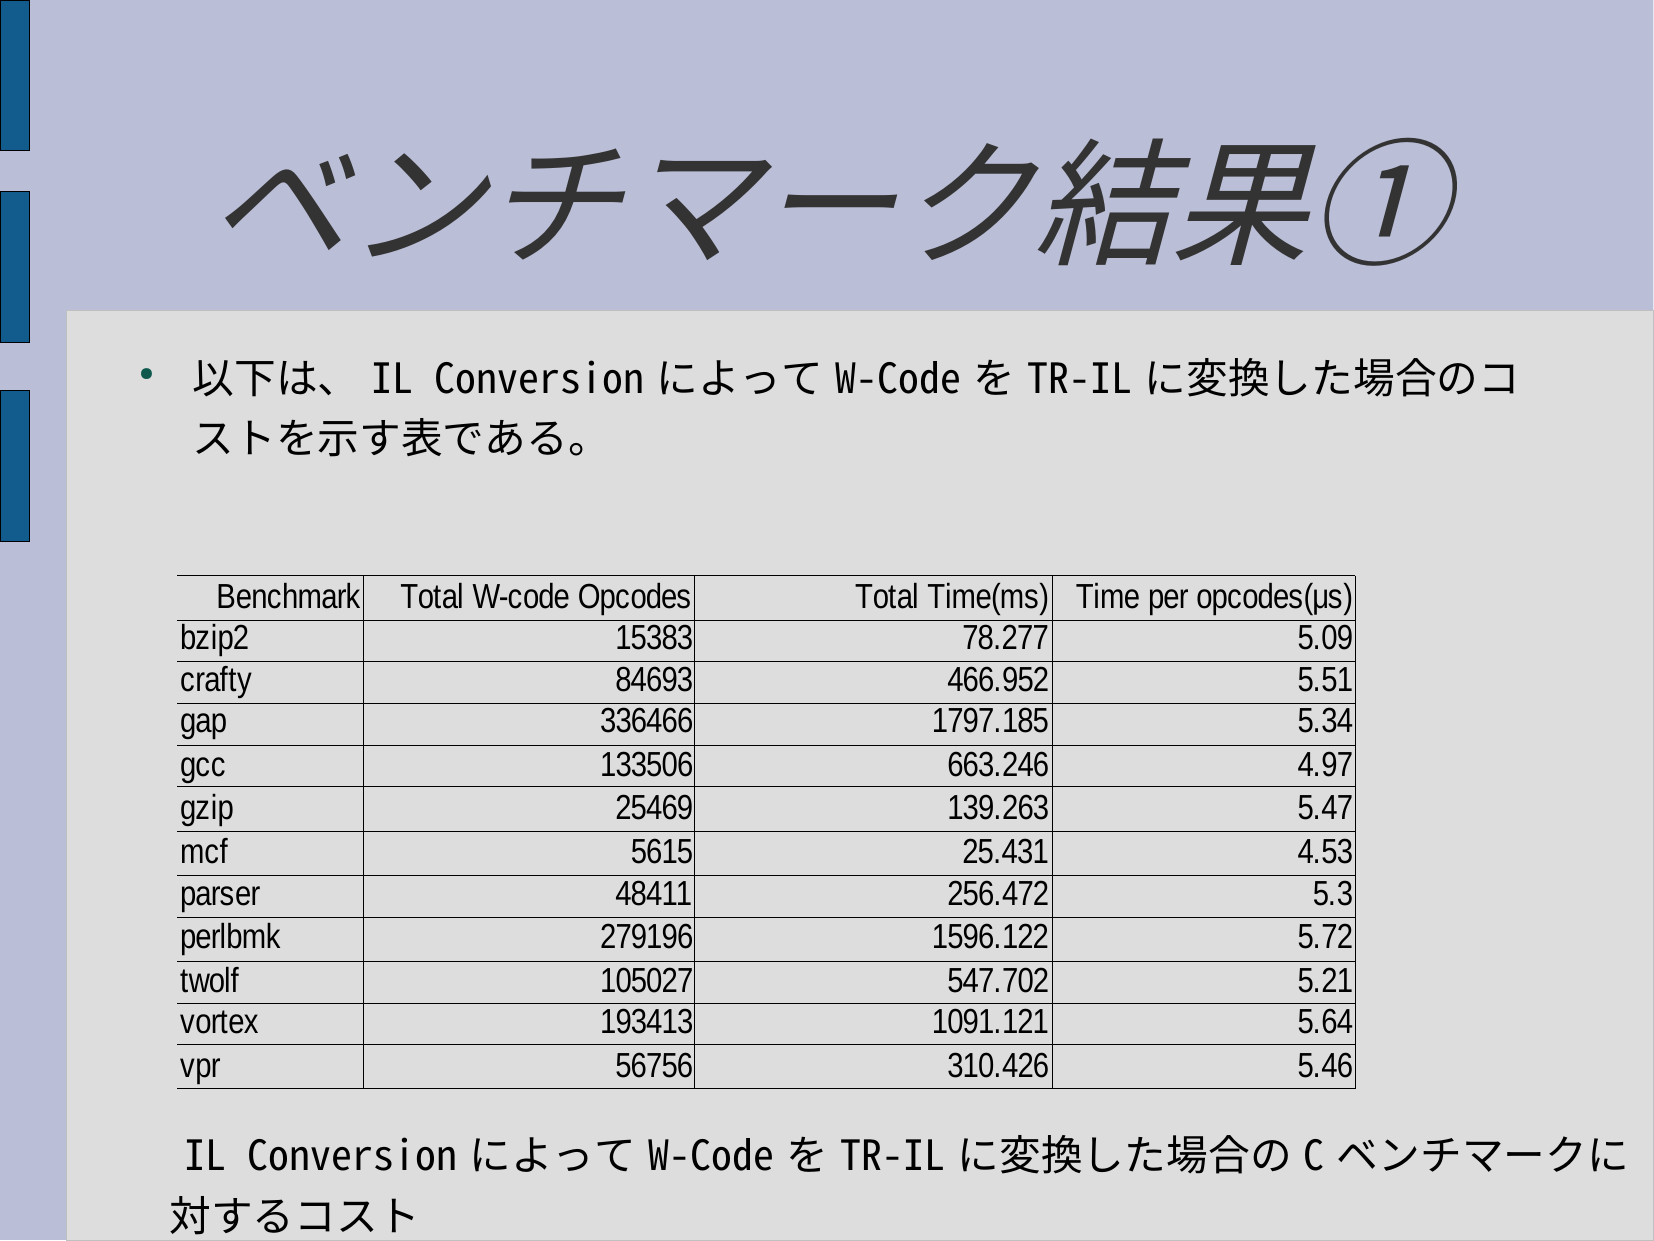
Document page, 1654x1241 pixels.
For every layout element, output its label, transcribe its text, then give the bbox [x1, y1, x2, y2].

text_box IL ConversionによってW-CodeをTR-ILに変換した場合のCベンチマークに対するコスト [169, 1122, 1641, 1229]
chart [177, 575, 1359, 1093]
title ベンチマーク結果① [121, 91, 1534, 299]
list 以下は、IL ConversionによってW-CodeをTR-ILに変換した場合のコストを示す表である。 [121, 344, 1534, 1127]
